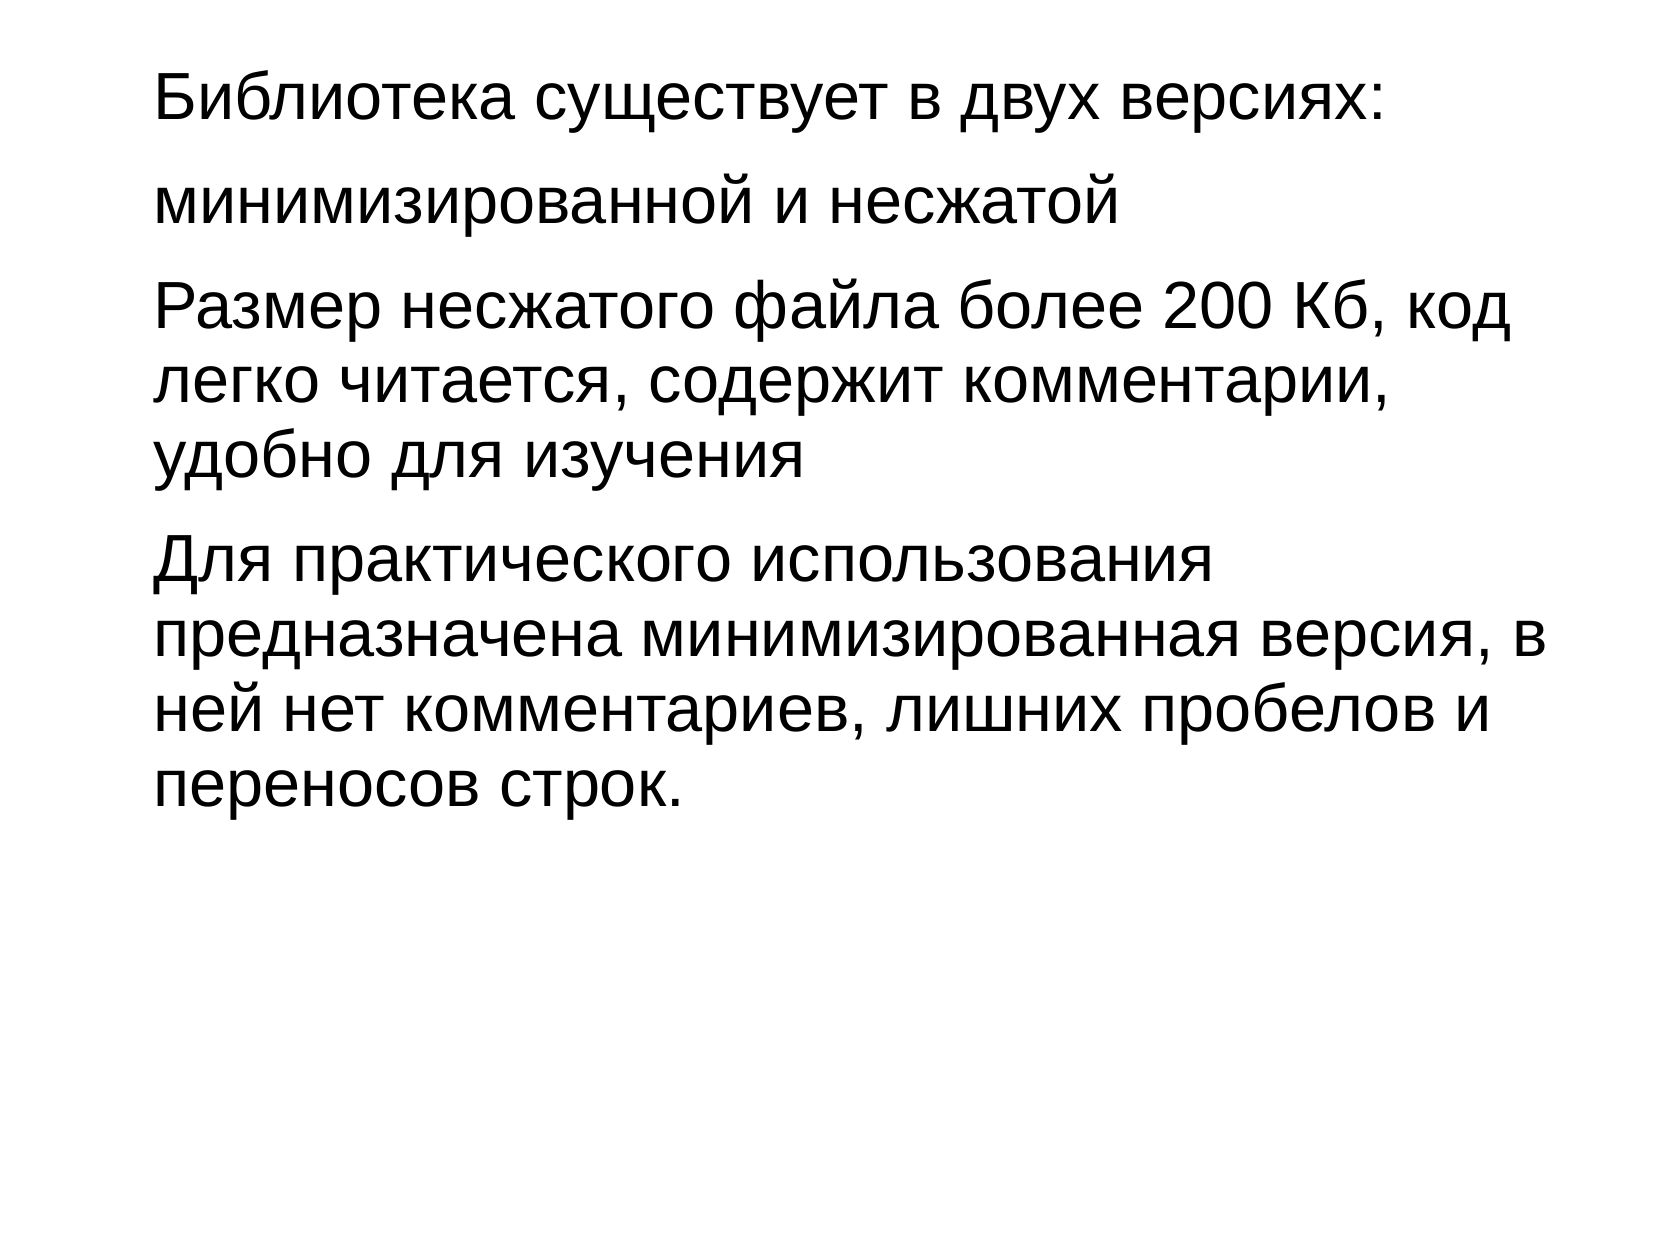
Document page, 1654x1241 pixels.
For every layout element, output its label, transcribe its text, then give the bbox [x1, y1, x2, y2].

list Библиотека существует в двух версиях: минимизированной и несжатой Размер несжатого файла более 200 Кб, код легко читается, содержит комментарии, удобно для изучения Для практического использования предназначена минимизированная версия, в ней нет комментариев, лишних пробелов и переносов строк. [82, 59, 1571, 1109]
